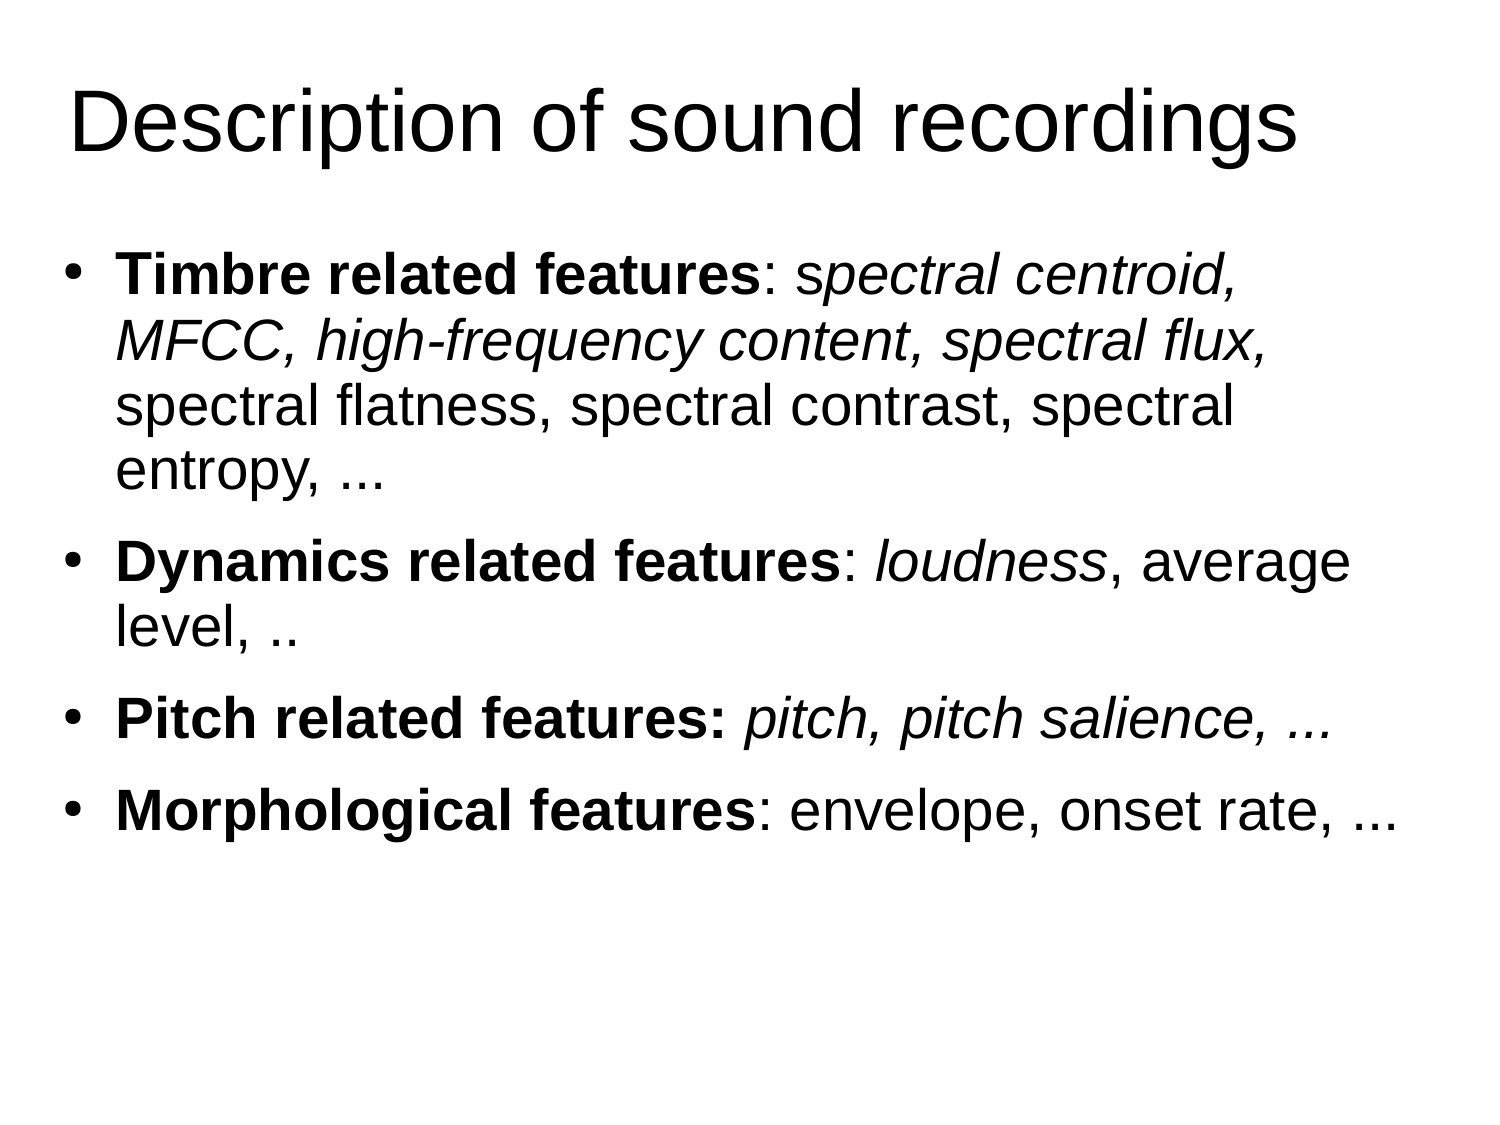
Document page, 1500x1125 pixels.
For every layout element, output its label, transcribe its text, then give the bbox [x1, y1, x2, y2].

title Description of sound recordings [68, 27, 1456, 216]
list Timbre related features: spectral centroid, MFCC, high-frequency content, spectral flux, spectral flatness, spectral contrast, spectral entropy, ... Dynamics related features: loudness, average level, .. Pitch related features: pitch, pitch salience, ... Morphological features: envelope, onset rate, ... [44, 239, 1441, 1087]
